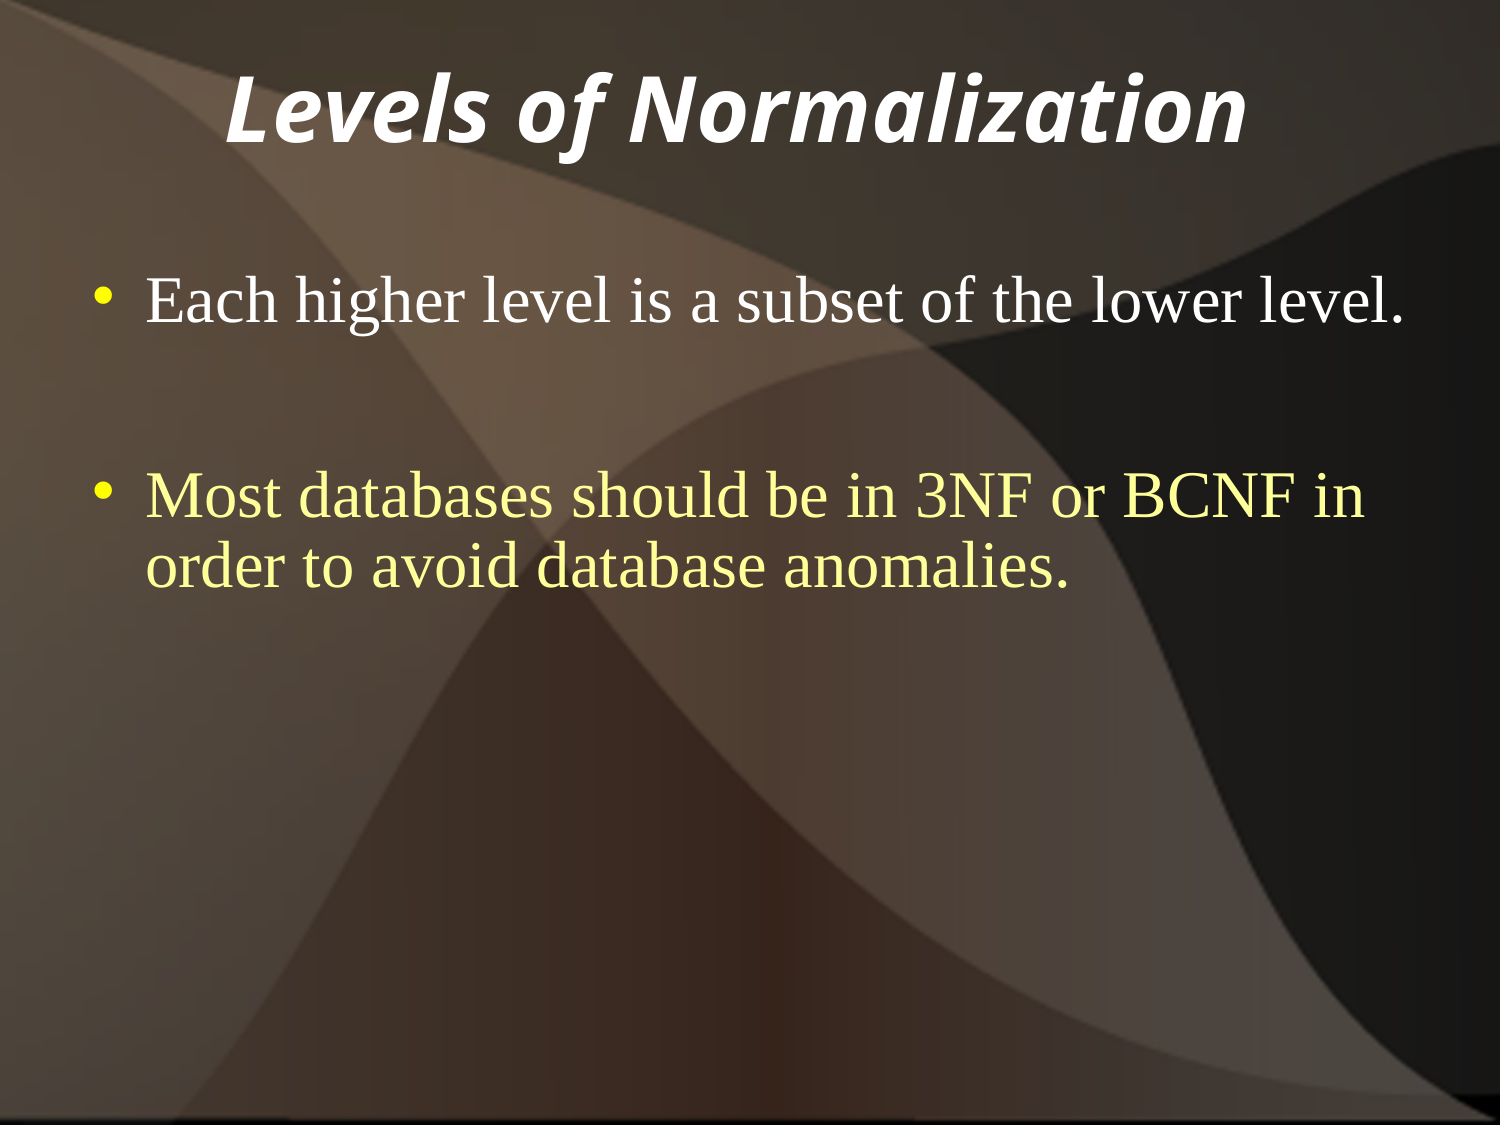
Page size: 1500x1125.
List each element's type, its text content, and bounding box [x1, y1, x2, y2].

list Each higher level is a subset of the lower level. Most databases should be in 3NF or BCNF in order to avoid database anomalies. [75, 263, 1426, 1006]
picture [0, 0, 1500, 1125]
text_box Levels of Normalization [112, 12, 1388, 200]
